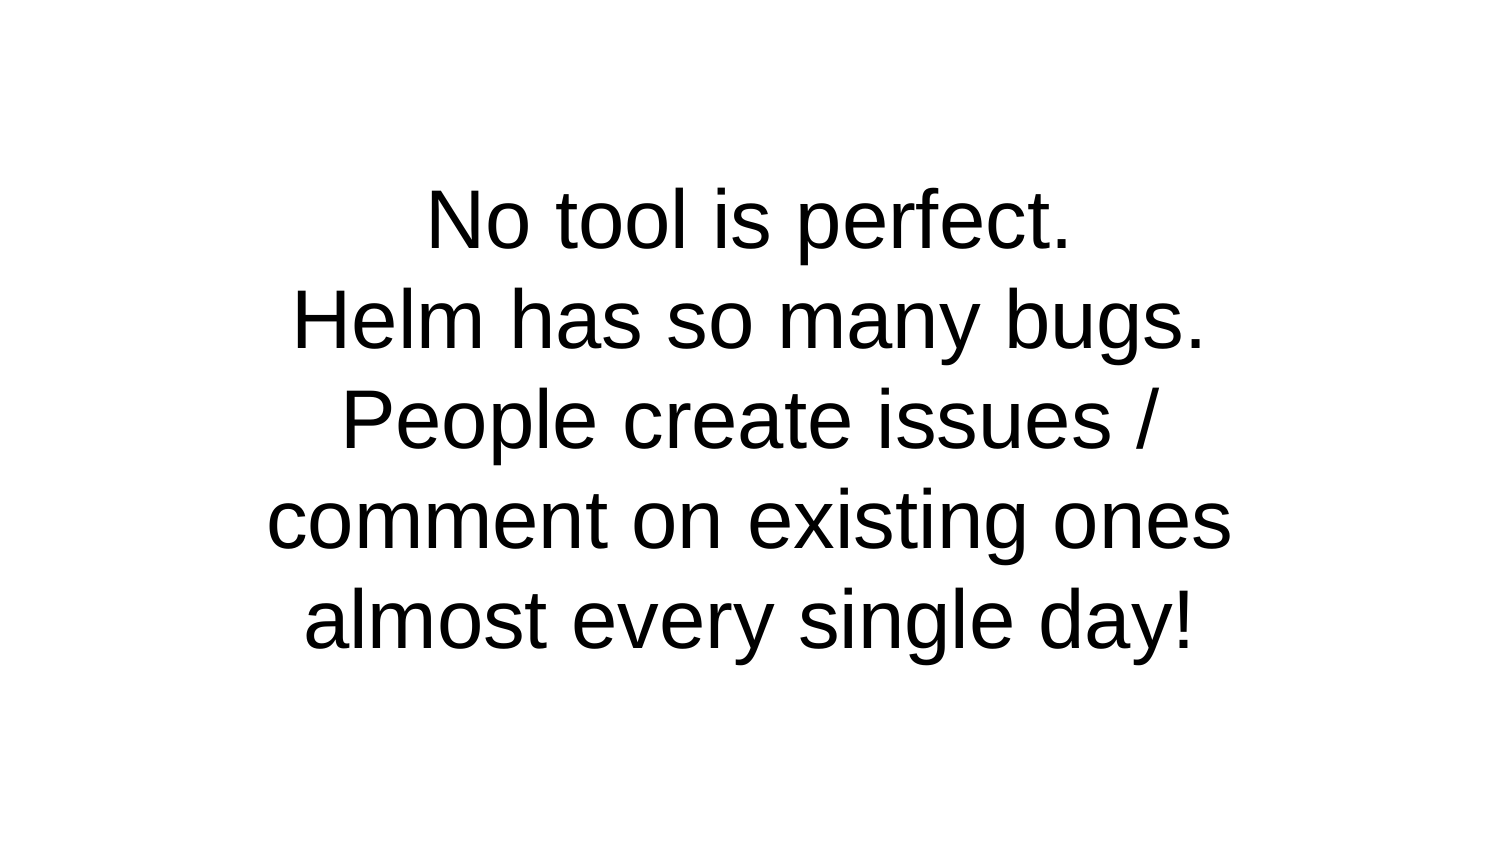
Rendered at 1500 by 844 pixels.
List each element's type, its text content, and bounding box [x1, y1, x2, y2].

text_box No tool is perfect. Helm has so many bugs. People create issues / comment on existing ones almost every single day! [152, 150, 1348, 694]
